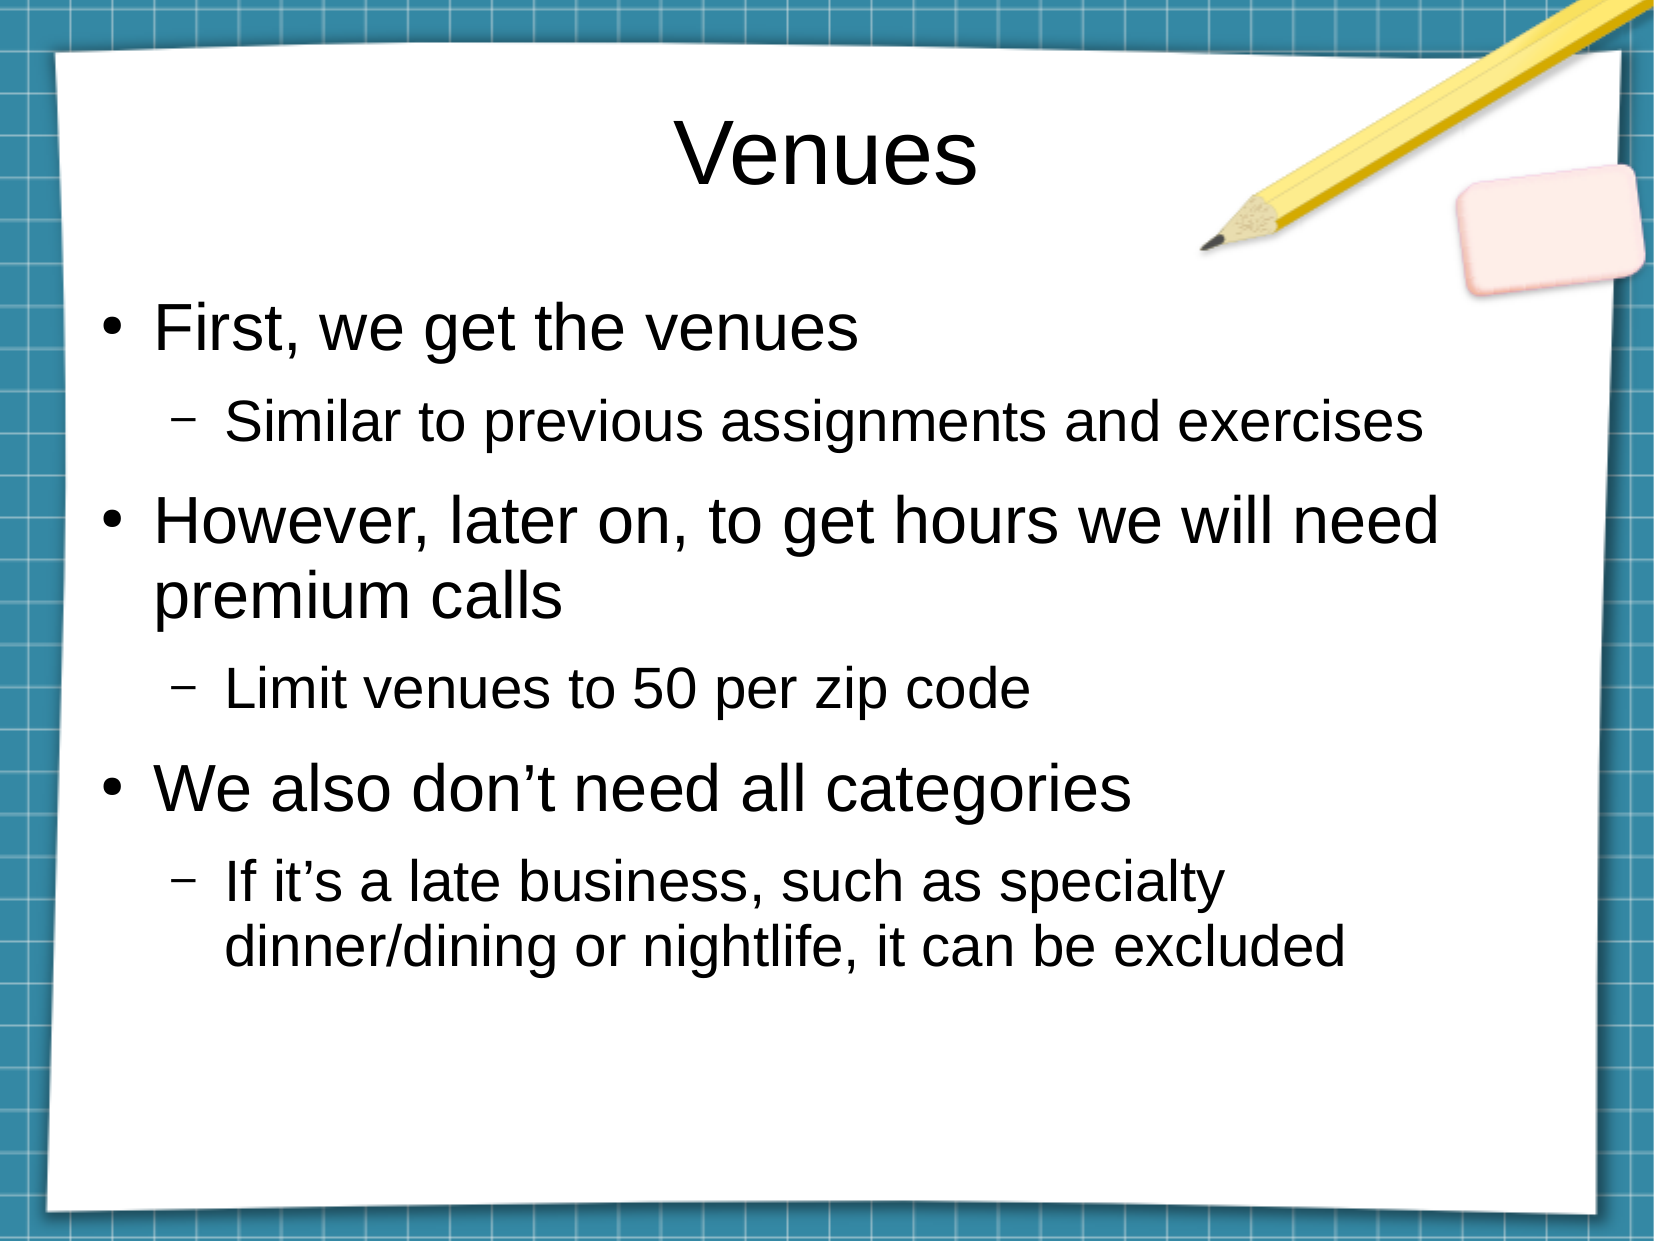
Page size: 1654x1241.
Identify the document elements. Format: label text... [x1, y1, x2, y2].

list First, we get the venues Similar to previous assignments and exercises However, later on, to get hours we will need premium calls Limit venues to 50 per zip code We also don’t need all categories If it’s a late business, such as specialty dinner/dining or nightlife, it can be excluded [82, 290, 1571, 1010]
picture [0, 0, 1654, 1241]
title Venues [82, 49, 1571, 257]
